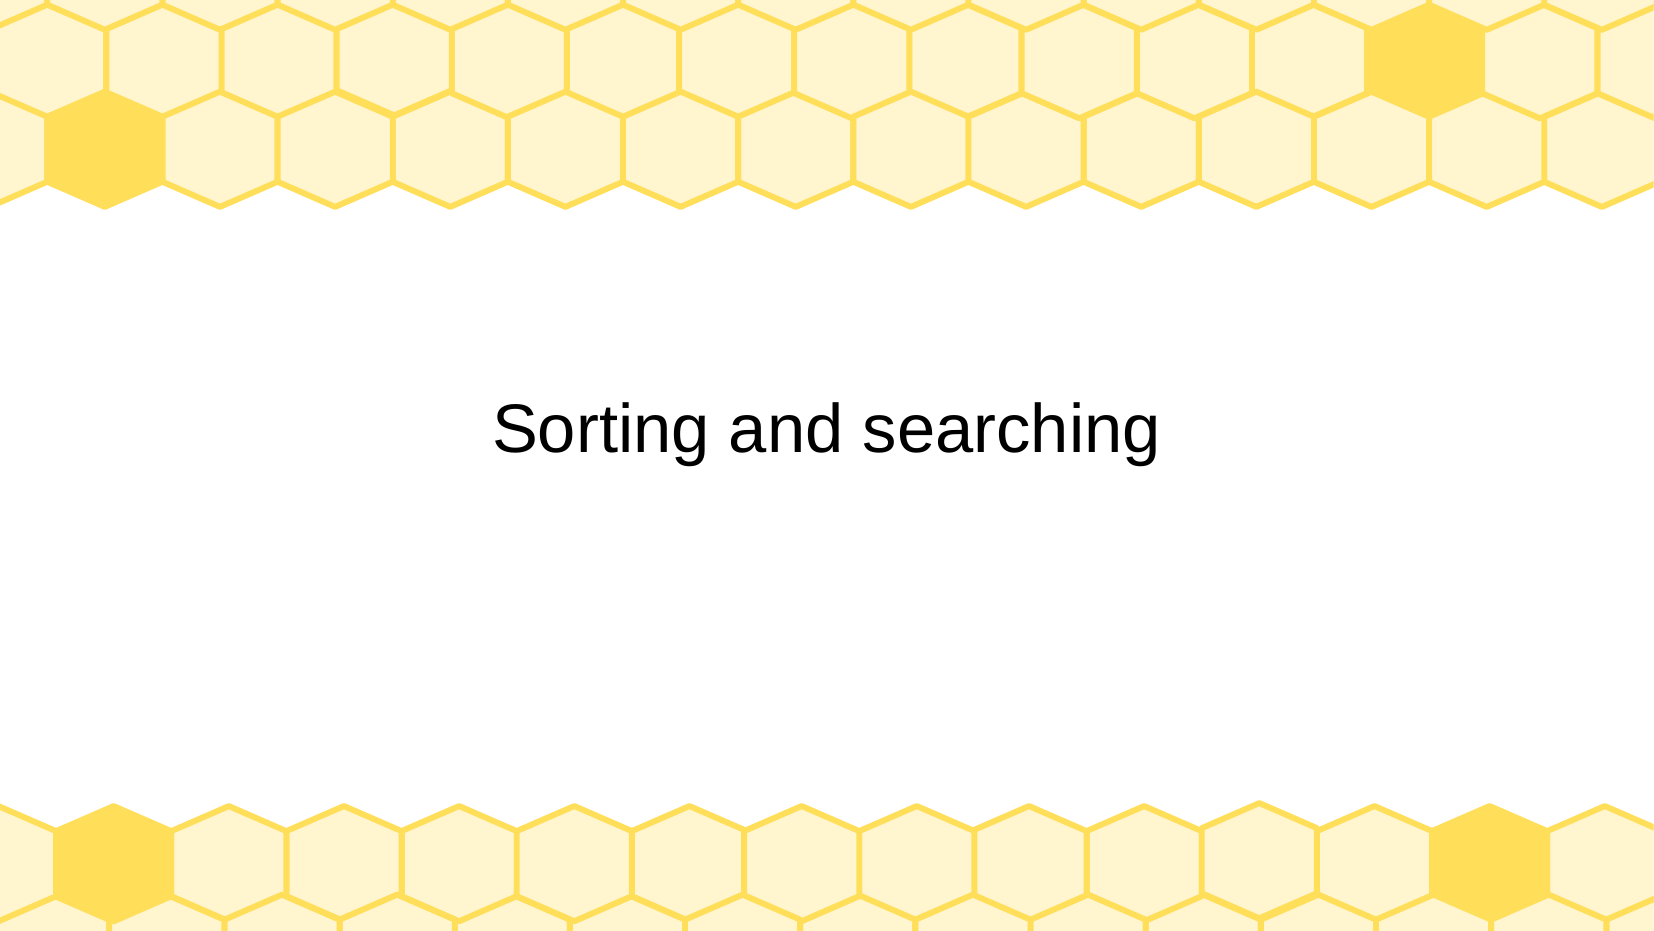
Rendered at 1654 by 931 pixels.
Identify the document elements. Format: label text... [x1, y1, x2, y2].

title Sorting and searching [88, 324, 1565, 532]
